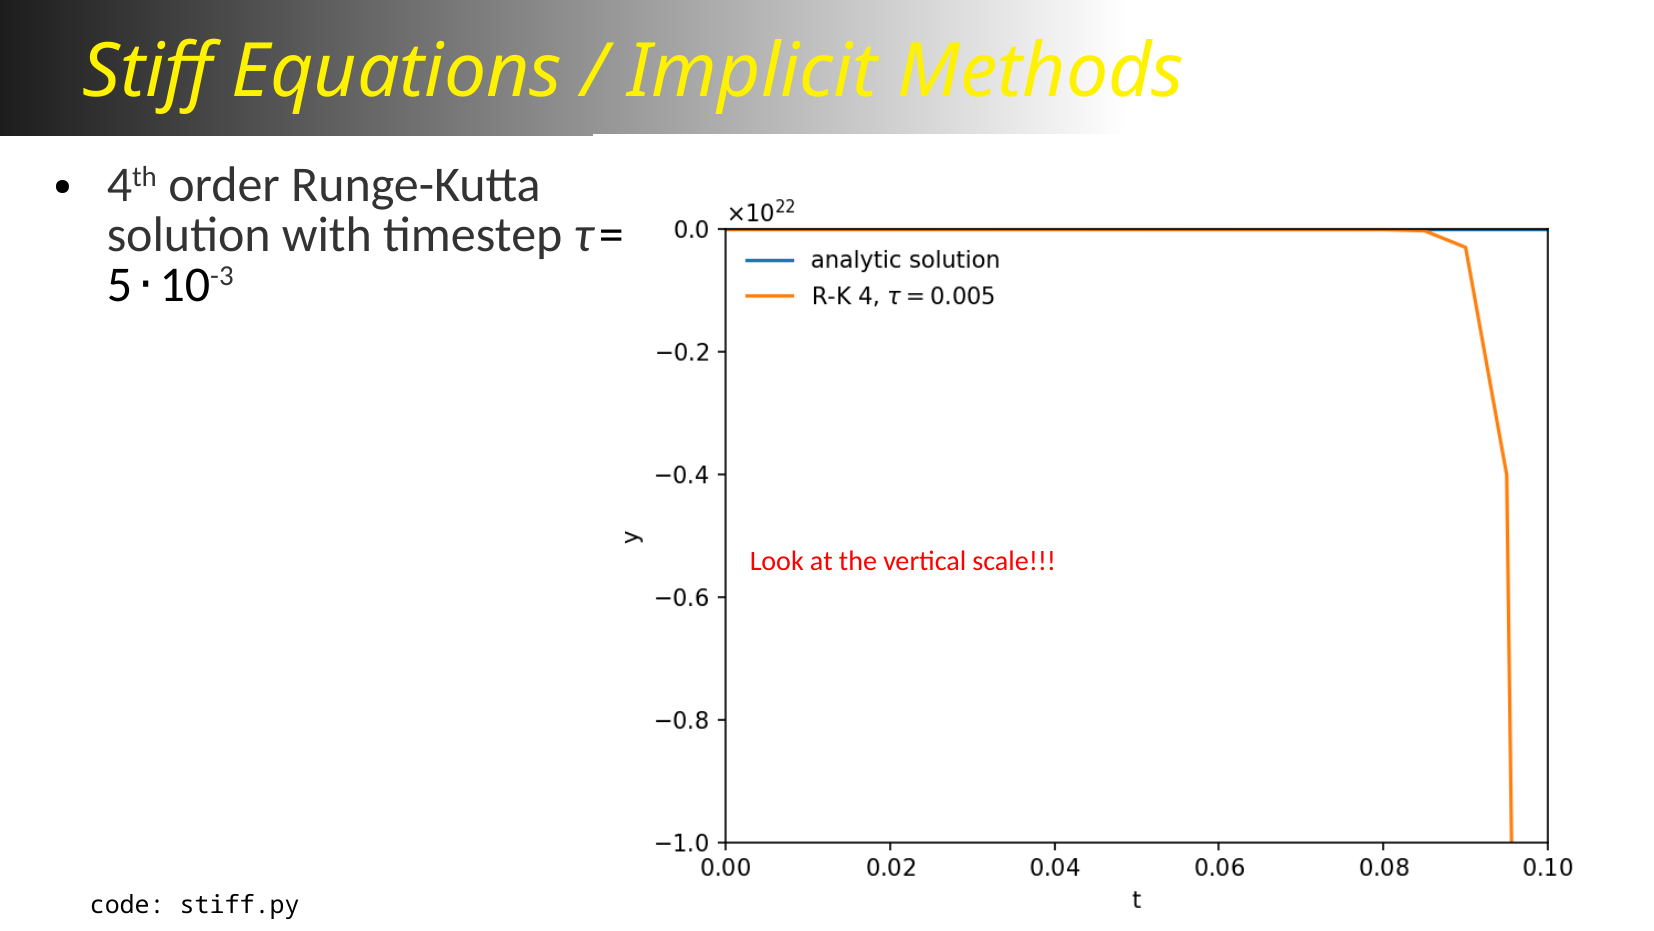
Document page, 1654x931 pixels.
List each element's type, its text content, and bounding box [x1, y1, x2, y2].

picture [593, 134, 1654, 931]
list 4th order Runge-Kutta solution with timestep τ = 5 ⋅ 10-3 [30, 157, 646, 878]
title Stiff Equations / Implicit Methods [82, 23, 1571, 111]
text_box code: stiff.py [75, 879, 811, 921]
text_box Look at the vertical scale!!! [735, 542, 1396, 586]
